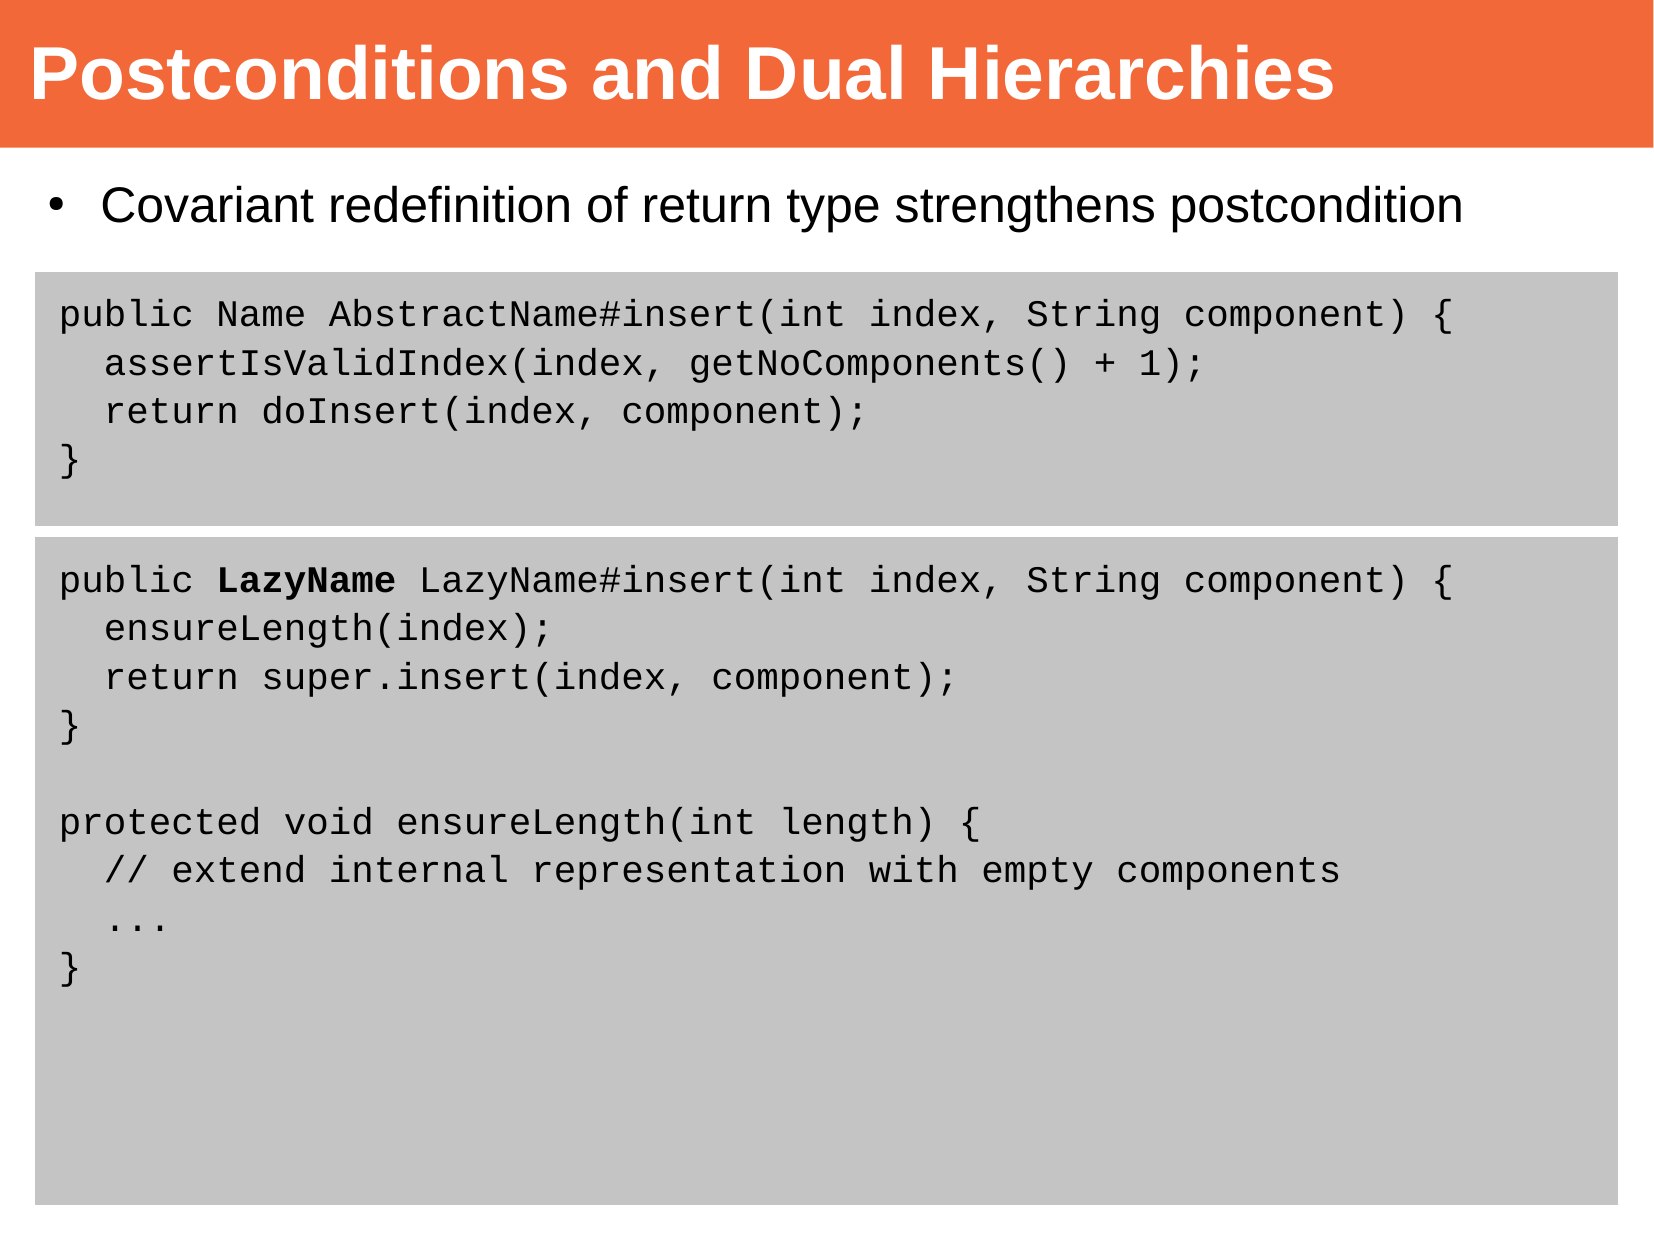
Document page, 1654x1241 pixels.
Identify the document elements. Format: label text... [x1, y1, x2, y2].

list public Name AbstractName#insert(int index, String component) { assertIsValidIndex(index, getNoComponents() + 1); return doInsert(index, component); } [29, 265, 1625, 526]
list public LazyName LazyName#insert(int index, String component) { ensureLength(index); return super.insert(index, component); } protected void ensureLength(int length) { // extend internal representation with empty components ... } [29, 531, 1625, 1211]
title Postconditions and Dual Hierarchies [0, 0, 1654, 148]
list Covariant redefinition of return type strengthens postcondition [29, 177, 1625, 260]
